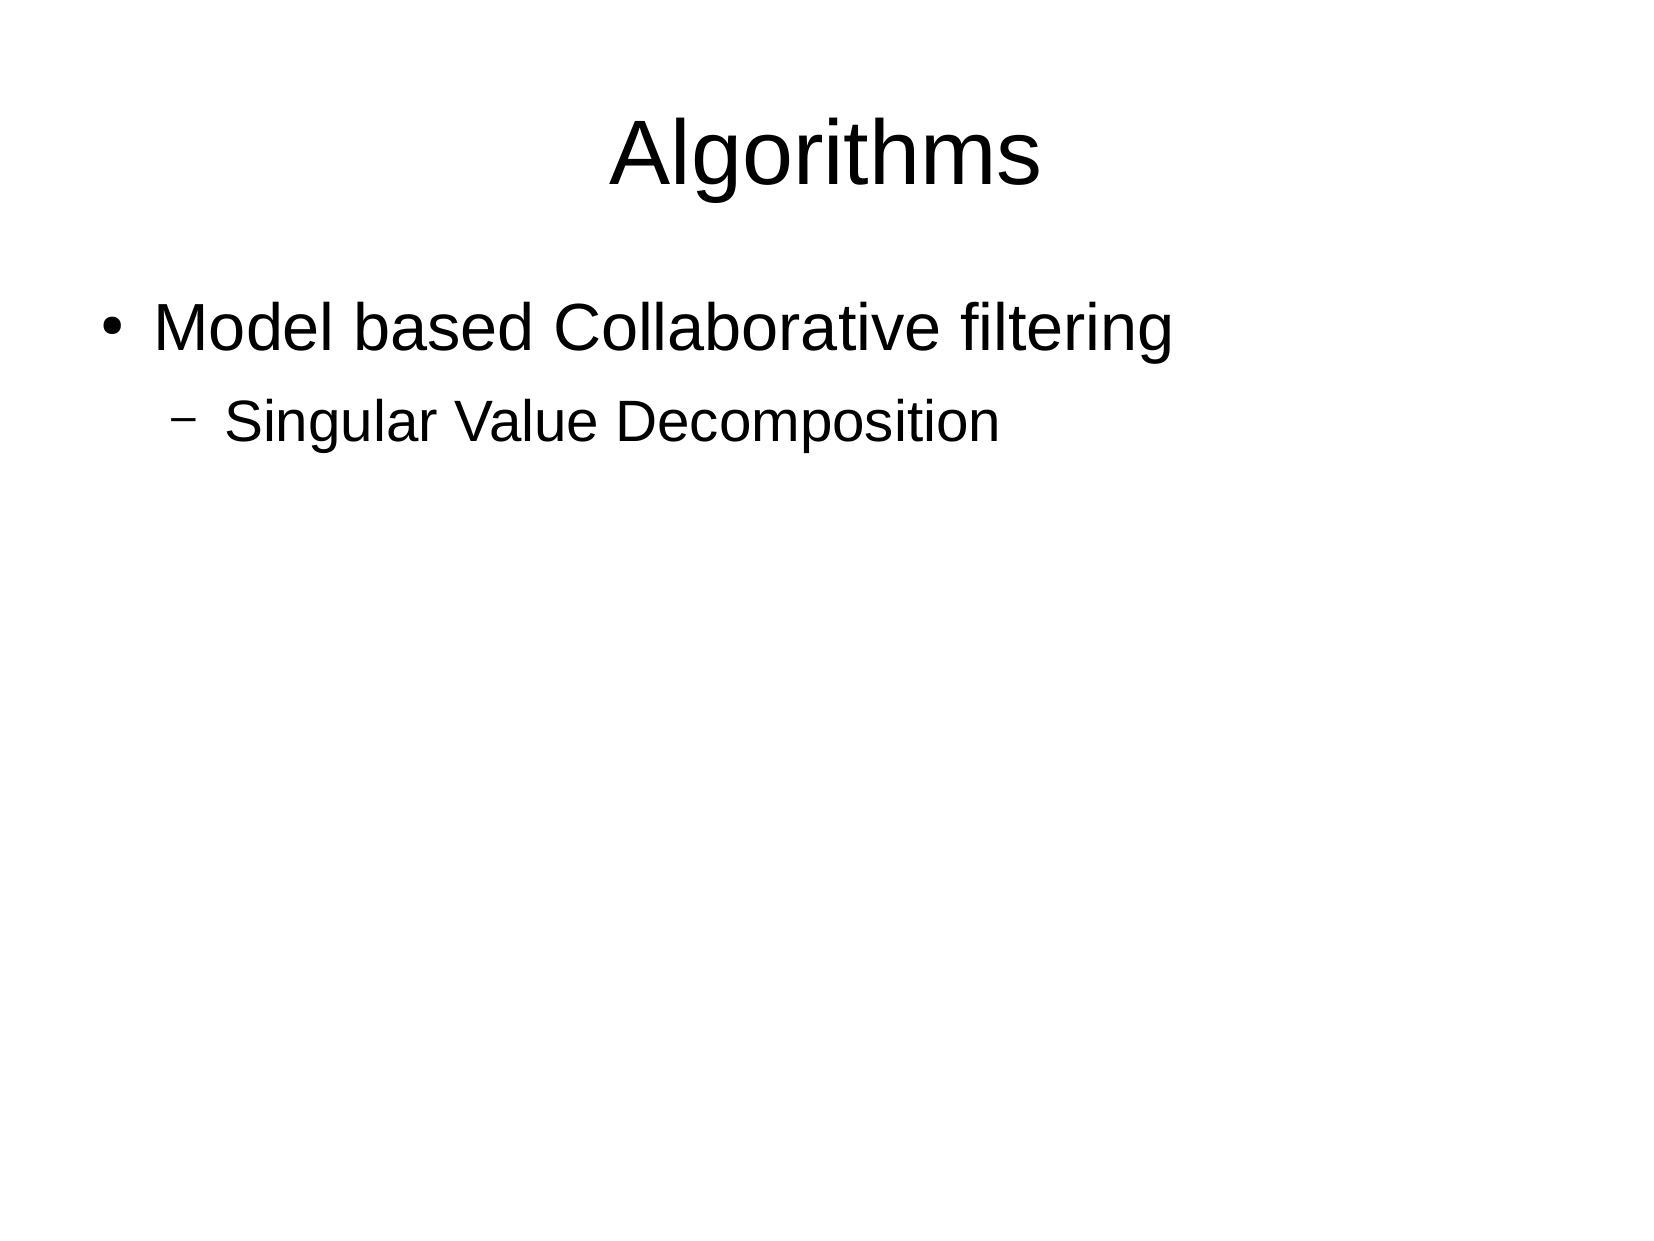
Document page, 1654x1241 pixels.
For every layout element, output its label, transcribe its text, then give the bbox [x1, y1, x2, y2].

title Algorithms [82, 49, 1571, 257]
list Model based Collaborative filtering Singular Value Decomposition [82, 290, 1571, 1010]
